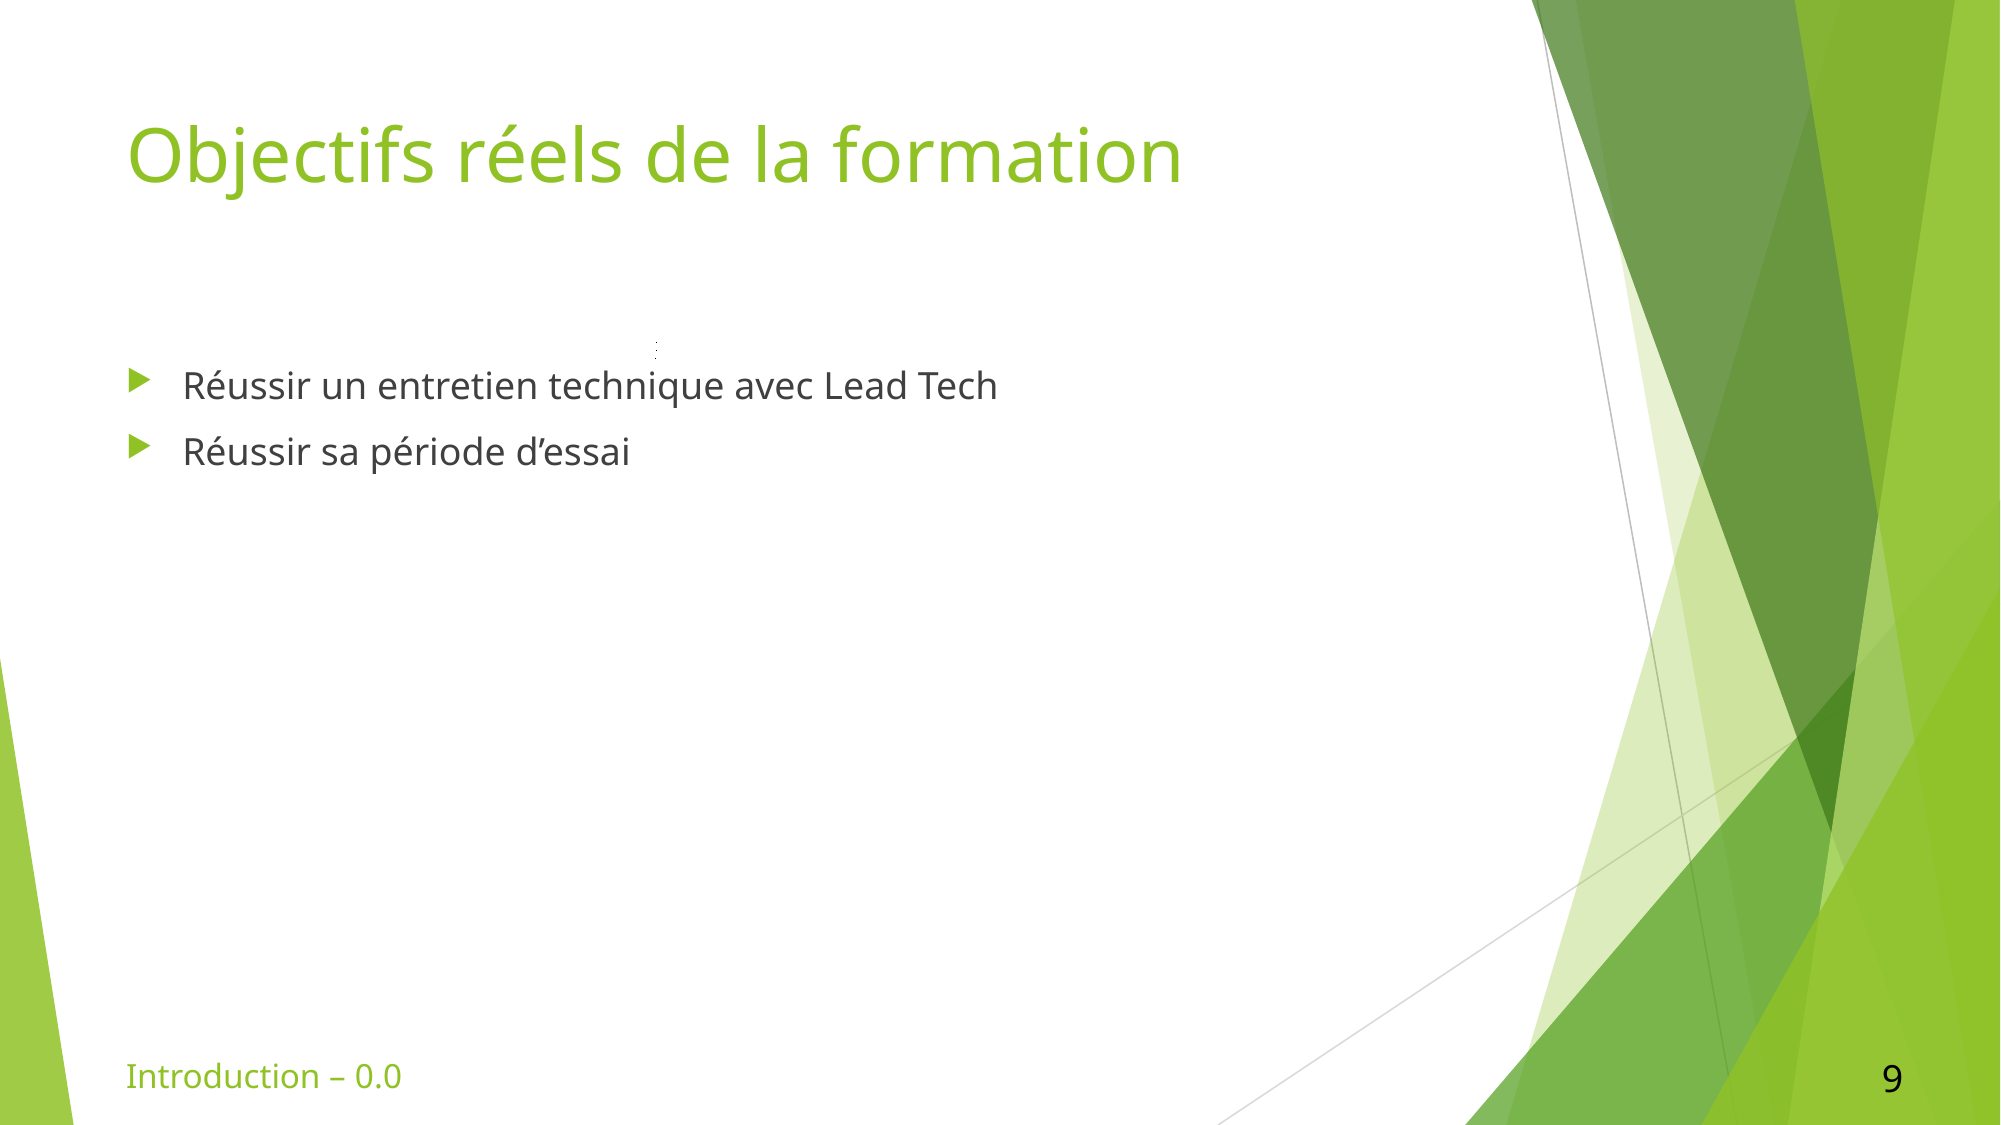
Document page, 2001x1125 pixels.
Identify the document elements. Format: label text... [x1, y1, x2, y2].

text_box [1866, 1047, 1979, 1108]
text_box Introduction – 0.0 [111, 1047, 1094, 1109]
list Réussir un entretien technique avec Lead Tech Réussir sa période d’essai [111, 354, 1522, 992]
title Objectifs réels de la formation [111, 99, 1522, 317]
